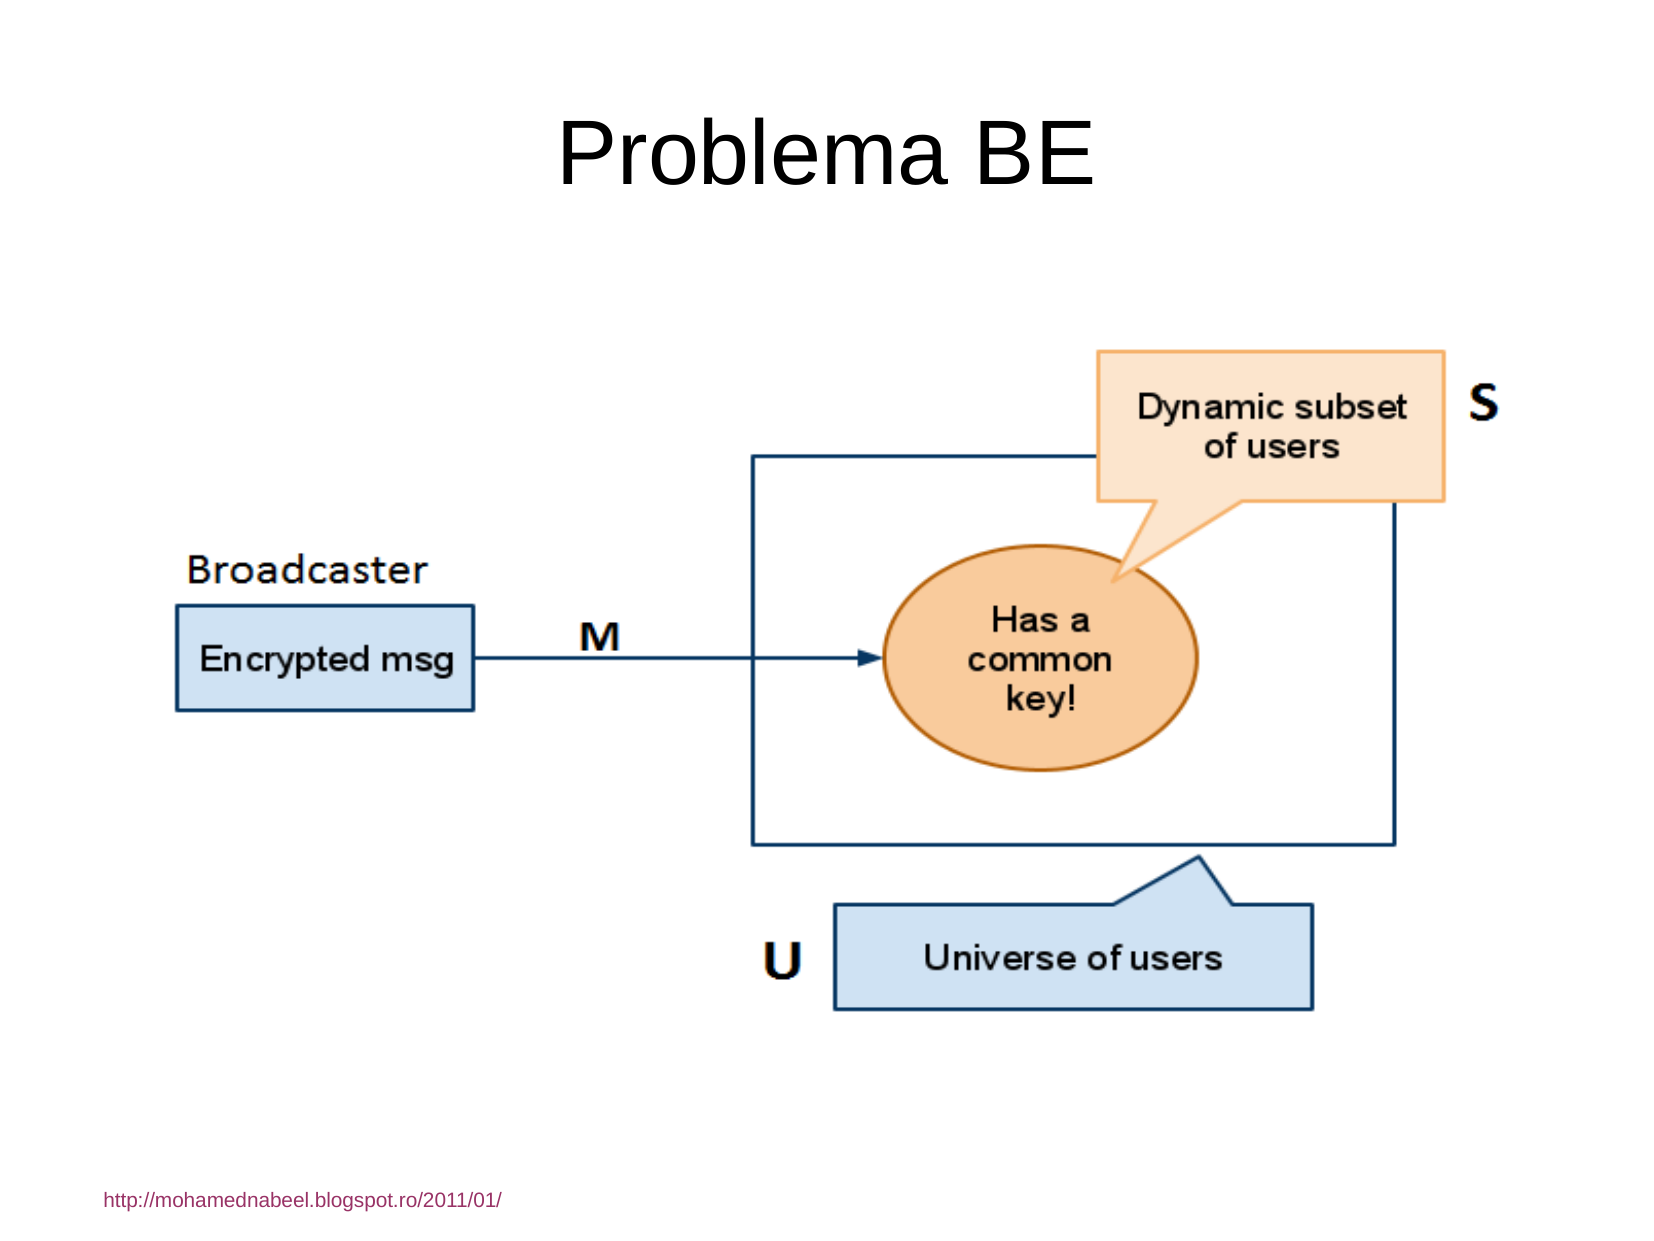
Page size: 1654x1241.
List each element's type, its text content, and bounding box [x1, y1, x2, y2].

text_box http://mohamednabeel.blogspot.ro/2011/01/ [88, 1181, 621, 1219]
title Problema BE [82, 49, 1571, 257]
picture [118, 324, 1506, 1034]
